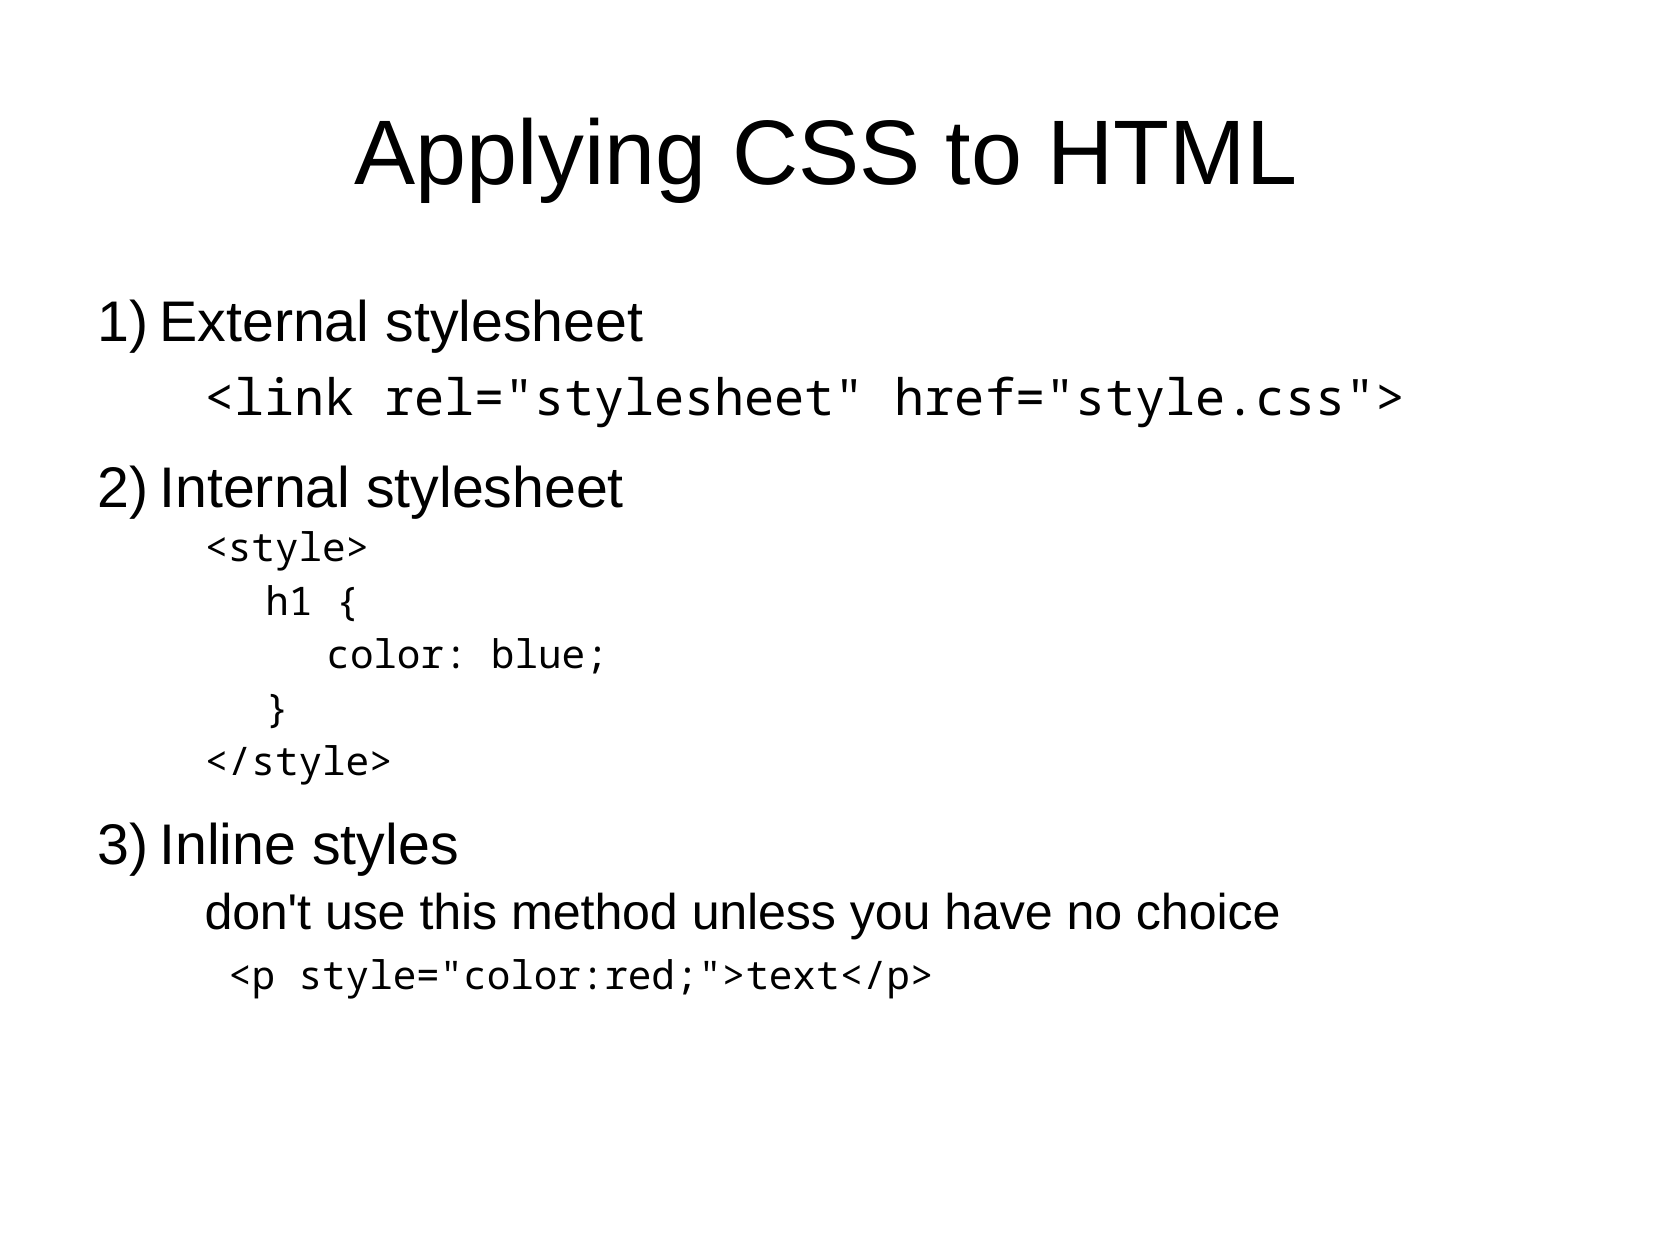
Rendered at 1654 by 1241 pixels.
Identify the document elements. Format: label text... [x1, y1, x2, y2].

title Applying CSS to HTML [82, 49, 1571, 257]
list External stylesheet <link rel="stylesheet" href="style.css"> Internal stylesheet <style> h1 { color: blue; } </style> Inline styles don't use this method unless you have no choice <p style="color:red;">text</p> [82, 290, 1571, 1010]
